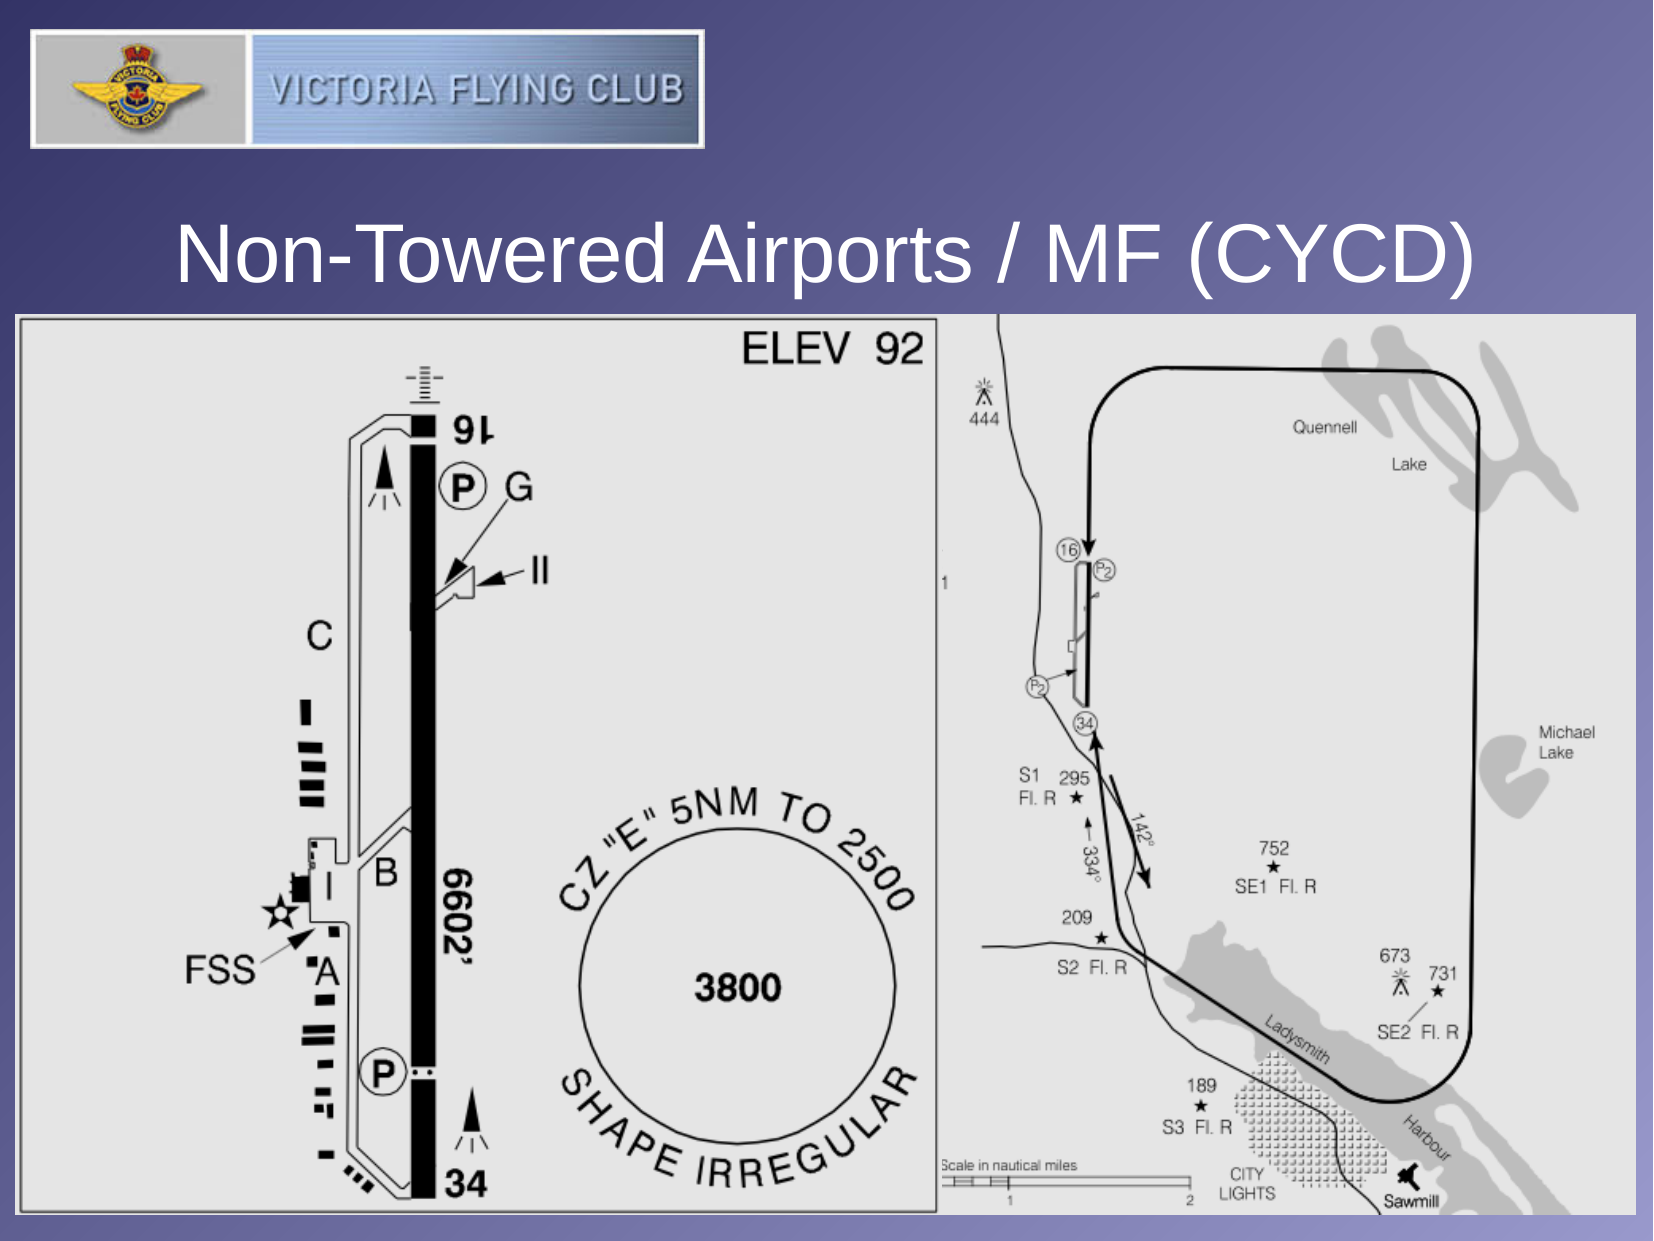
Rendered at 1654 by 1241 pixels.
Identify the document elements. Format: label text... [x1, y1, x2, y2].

picture [30, 29, 705, 149]
picture [15, 314, 1636, 1216]
title Non-Towered Airports / MF (CYCD) [82, 150, 1571, 314]
